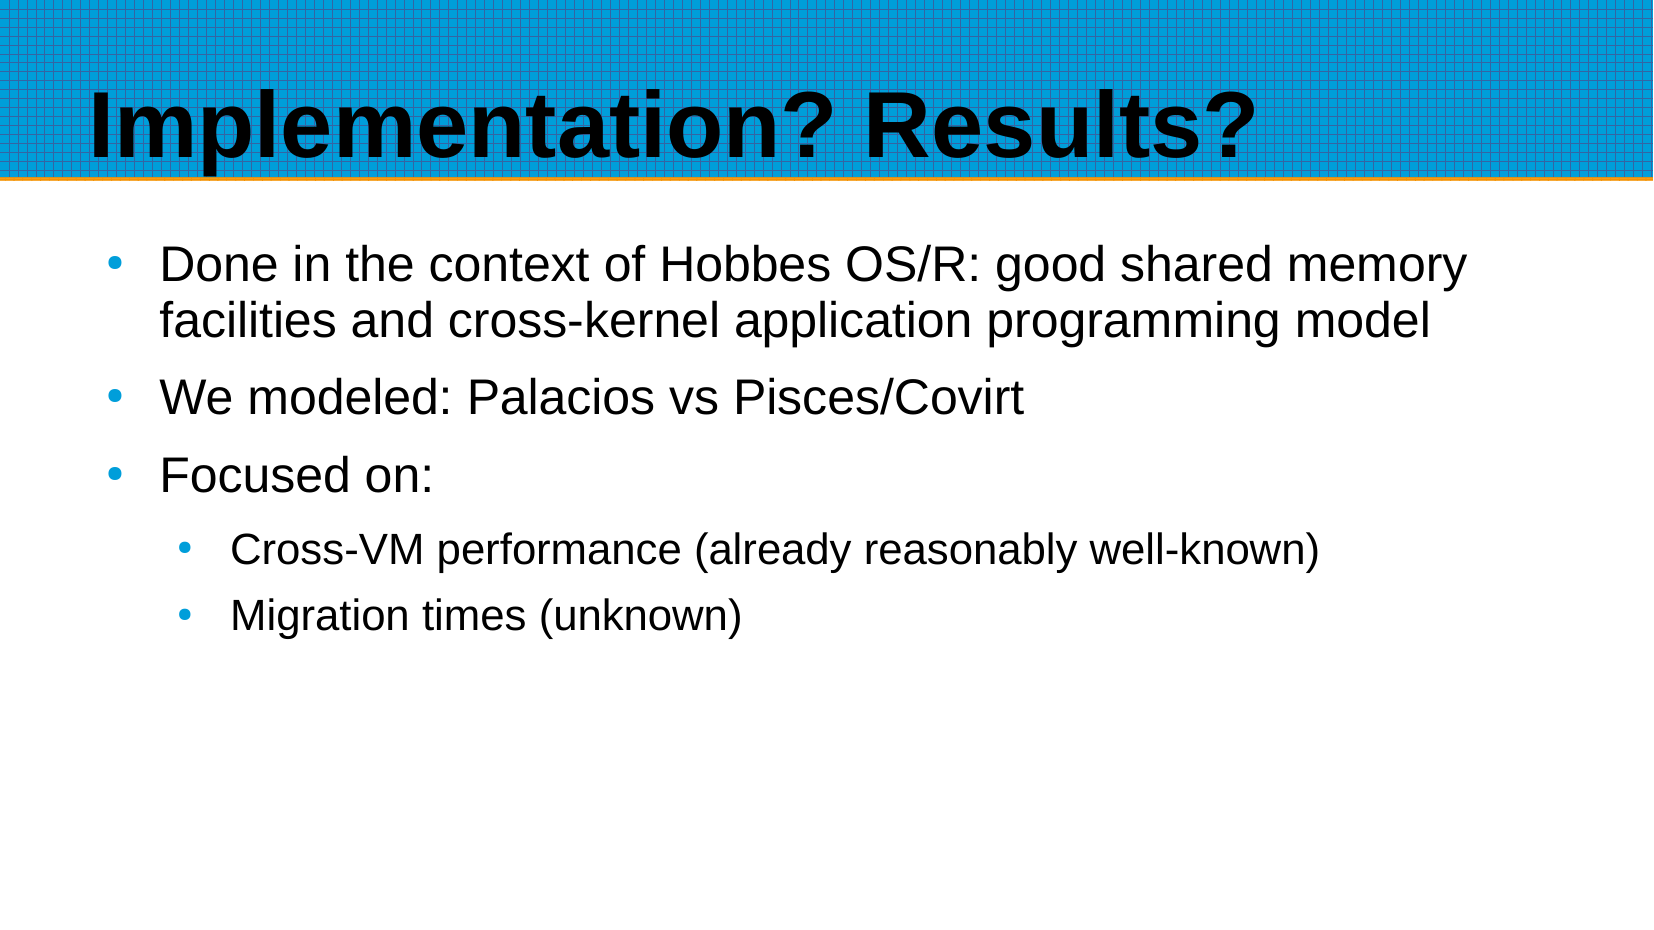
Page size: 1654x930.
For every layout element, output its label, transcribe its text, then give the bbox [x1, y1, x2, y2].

list Done in the context of Hobbes OS/R: good shared memory facilities and cross-kernel application programming model We modeled: Palacios vs Pisces/Covirt Focused on: Cross-VM performance (already reasonably well-known) Migration times (unknown) [88, 236, 1565, 812]
title Implementation? Results? [88, 14, 1565, 178]
